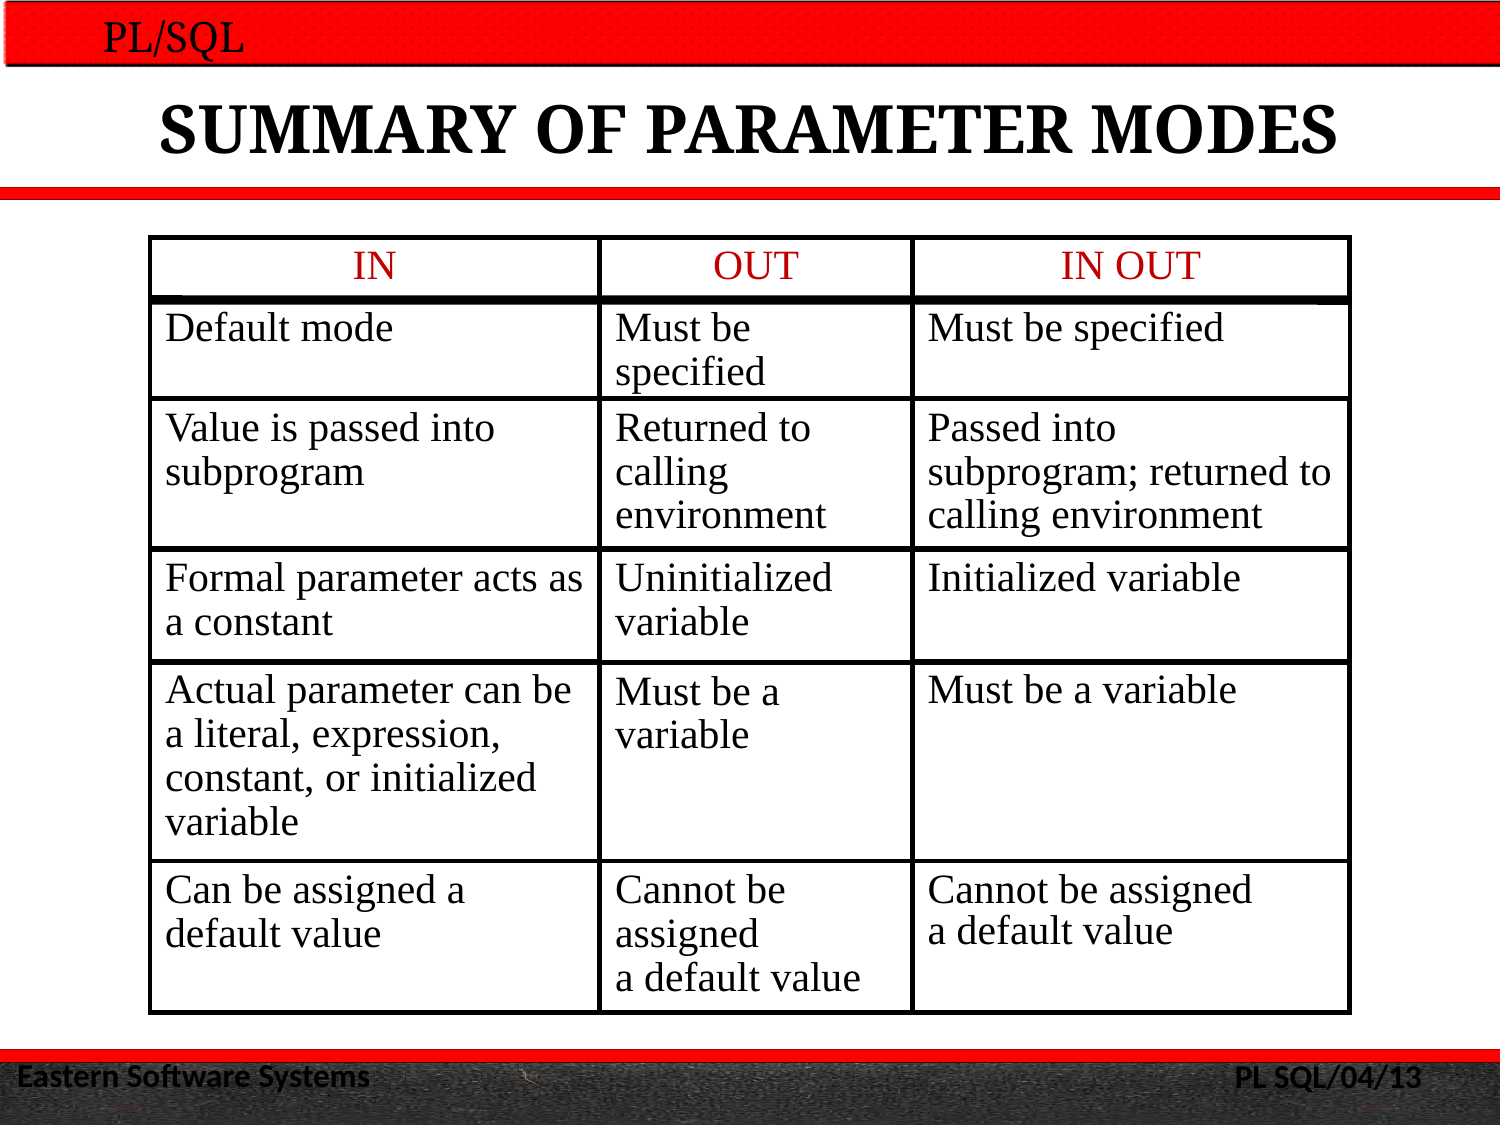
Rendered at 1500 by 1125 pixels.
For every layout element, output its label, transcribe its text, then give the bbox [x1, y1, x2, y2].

text_box Actual parameter can be a literal, expression, constant, or initialized variable [149, 663, 600, 861]
text_box Eastern Software Systems [2, 1054, 386, 1103]
text_box Cannot be assigned a default value [600, 861, 912, 1013]
text_box IN [149, 237, 600, 295]
text_box OUT [600, 237, 913, 295]
text_box Formal parameter acts as a constant [149, 550, 600, 663]
text_box IN OUT [913, 237, 1350, 295]
picture [0, 1050, 1500, 1125]
picture [0, 187, 1500, 200]
picture [0, 0, 87, 69]
picture [288, 0, 1500, 69]
text_box PL/SQL [87, 0, 288, 72]
text_box Can be assigned a default value [149, 861, 600, 1013]
text_box Initialized variable [913, 550, 1350, 663]
text_box PL SQL/04/13 [379, 1056, 1500, 1125]
text_box Passed into subprogram; returned to calling environment [913, 399, 1350, 550]
text_box Must be a variable [600, 663, 913, 861]
text_box Uninitialized variable [600, 550, 913, 663]
text_box Must be specified [600, 305, 912, 399]
text_box Cannot be assigned a default value [912, 861, 1350, 1013]
text_box Value is passed into subprogram [149, 399, 600, 550]
text_box Must be specified [912, 305, 1350, 399]
text_box Default mode [149, 305, 600, 399]
text_box Must be a variable [913, 663, 1350, 861]
text_box SUMMARY OF PARAMETER MODES [0, 75, 1500, 181]
text_box Returned to calling environment [600, 399, 913, 550]
